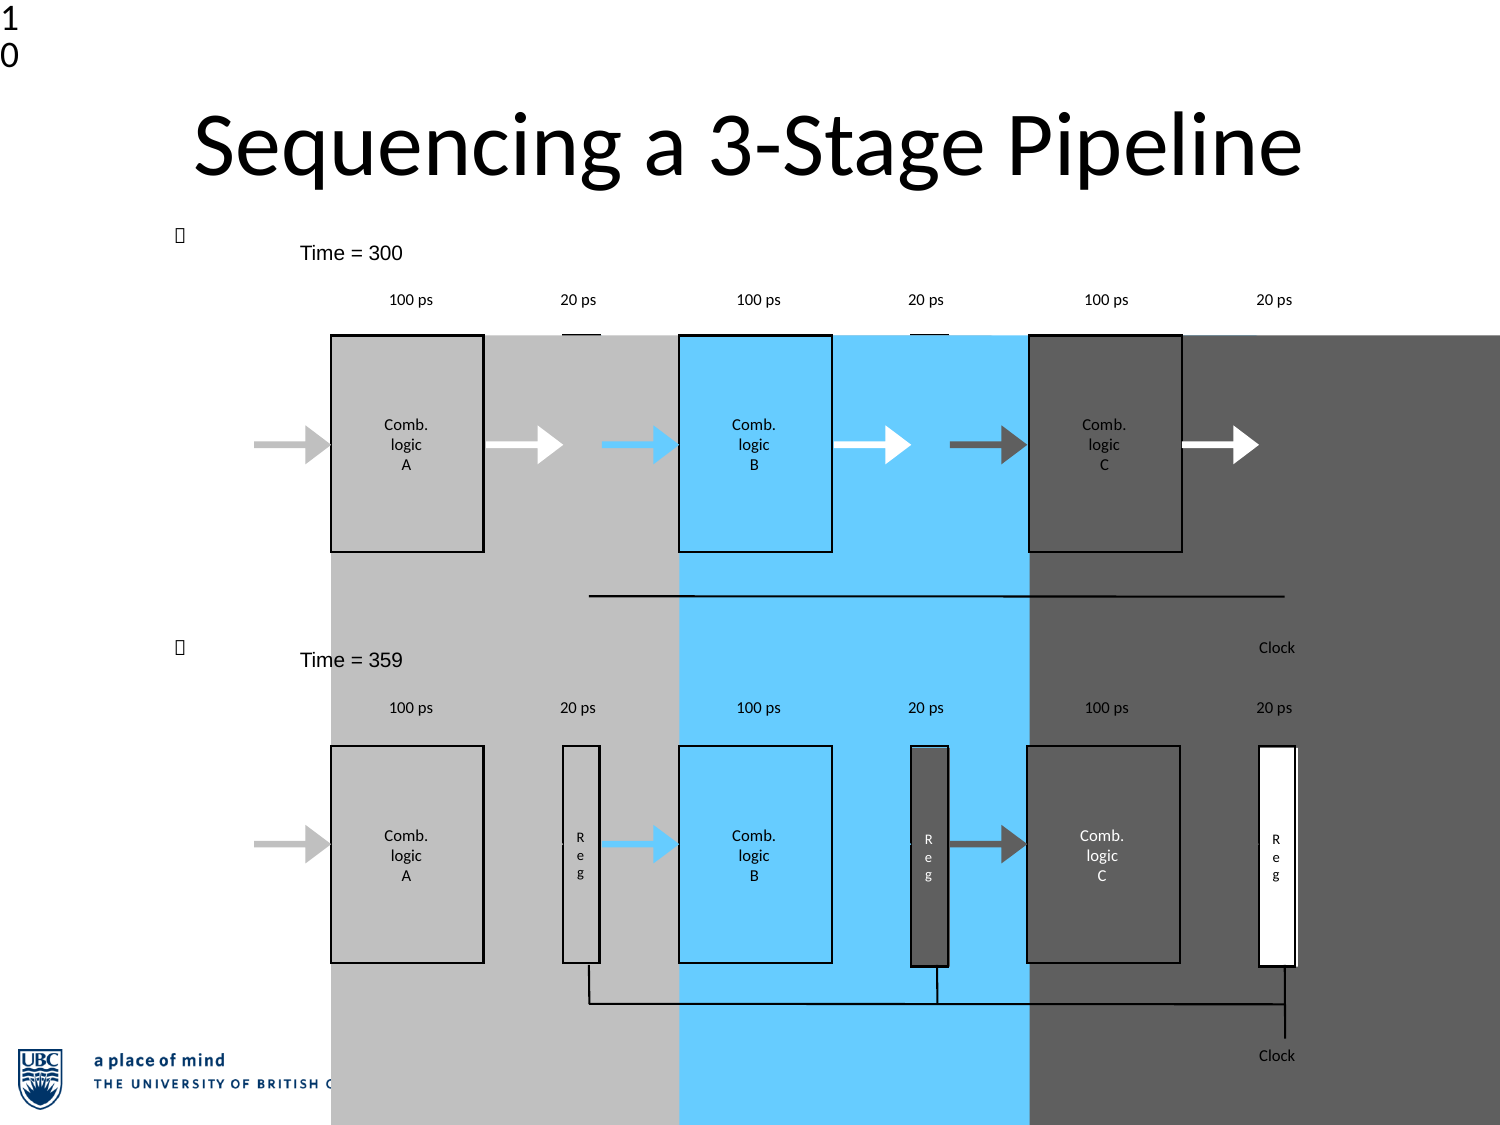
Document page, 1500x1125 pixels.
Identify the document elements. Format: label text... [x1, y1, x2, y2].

text_box 20 ps [1251, 289, 1299, 310]
text_box  [174, 608, 254, 687]
text_box Comb. logic B [727, 413, 783, 474]
text_box Comb. logic C [1077, 413, 1134, 474]
text_box [254, 337, 482, 551]
text_box R e g [920, 829, 940, 883]
text_box 100 ps [731, 289, 788, 310]
text_box 20 ps [555, 289, 604, 310]
text_box 100 ps [1079, 289, 1136, 310]
text_box 100 ps [731, 696, 788, 717]
text_box  [174, 196, 254, 275]
picture [18, 1049, 331, 1110]
text_box Time = 359 [299, 646, 404, 672]
text_box 20 ps [903, 696, 951, 717]
text_box Comb. logic A [379, 824, 436, 885]
text_box 20 ps [903, 289, 951, 310]
text_box Time = 300 [299, 239, 404, 265]
text_box 100 ps [1079, 696, 1136, 717]
title Sequencing a 3-Stage Pipeline [75, 45, 1425, 233]
text_box [254, 335, 1500, 1125]
text_box Clock [1254, 1044, 1302, 1065]
text_box 100 ps [384, 696, 440, 717]
text_box Comb. logic B [727, 824, 783, 885]
text_box 20 ps [555, 696, 603, 717]
text_box Comb. logic A [379, 413, 436, 474]
text_box 100 ps [384, 289, 440, 310]
text_box 20 ps [1251, 696, 1299, 717]
text_box R e g [571, 828, 591, 881]
text_box Clock [1254, 636, 1302, 657]
text_box R e g [1267, 829, 1287, 883]
text_box Comb. logic C [1075, 824, 1131, 885]
